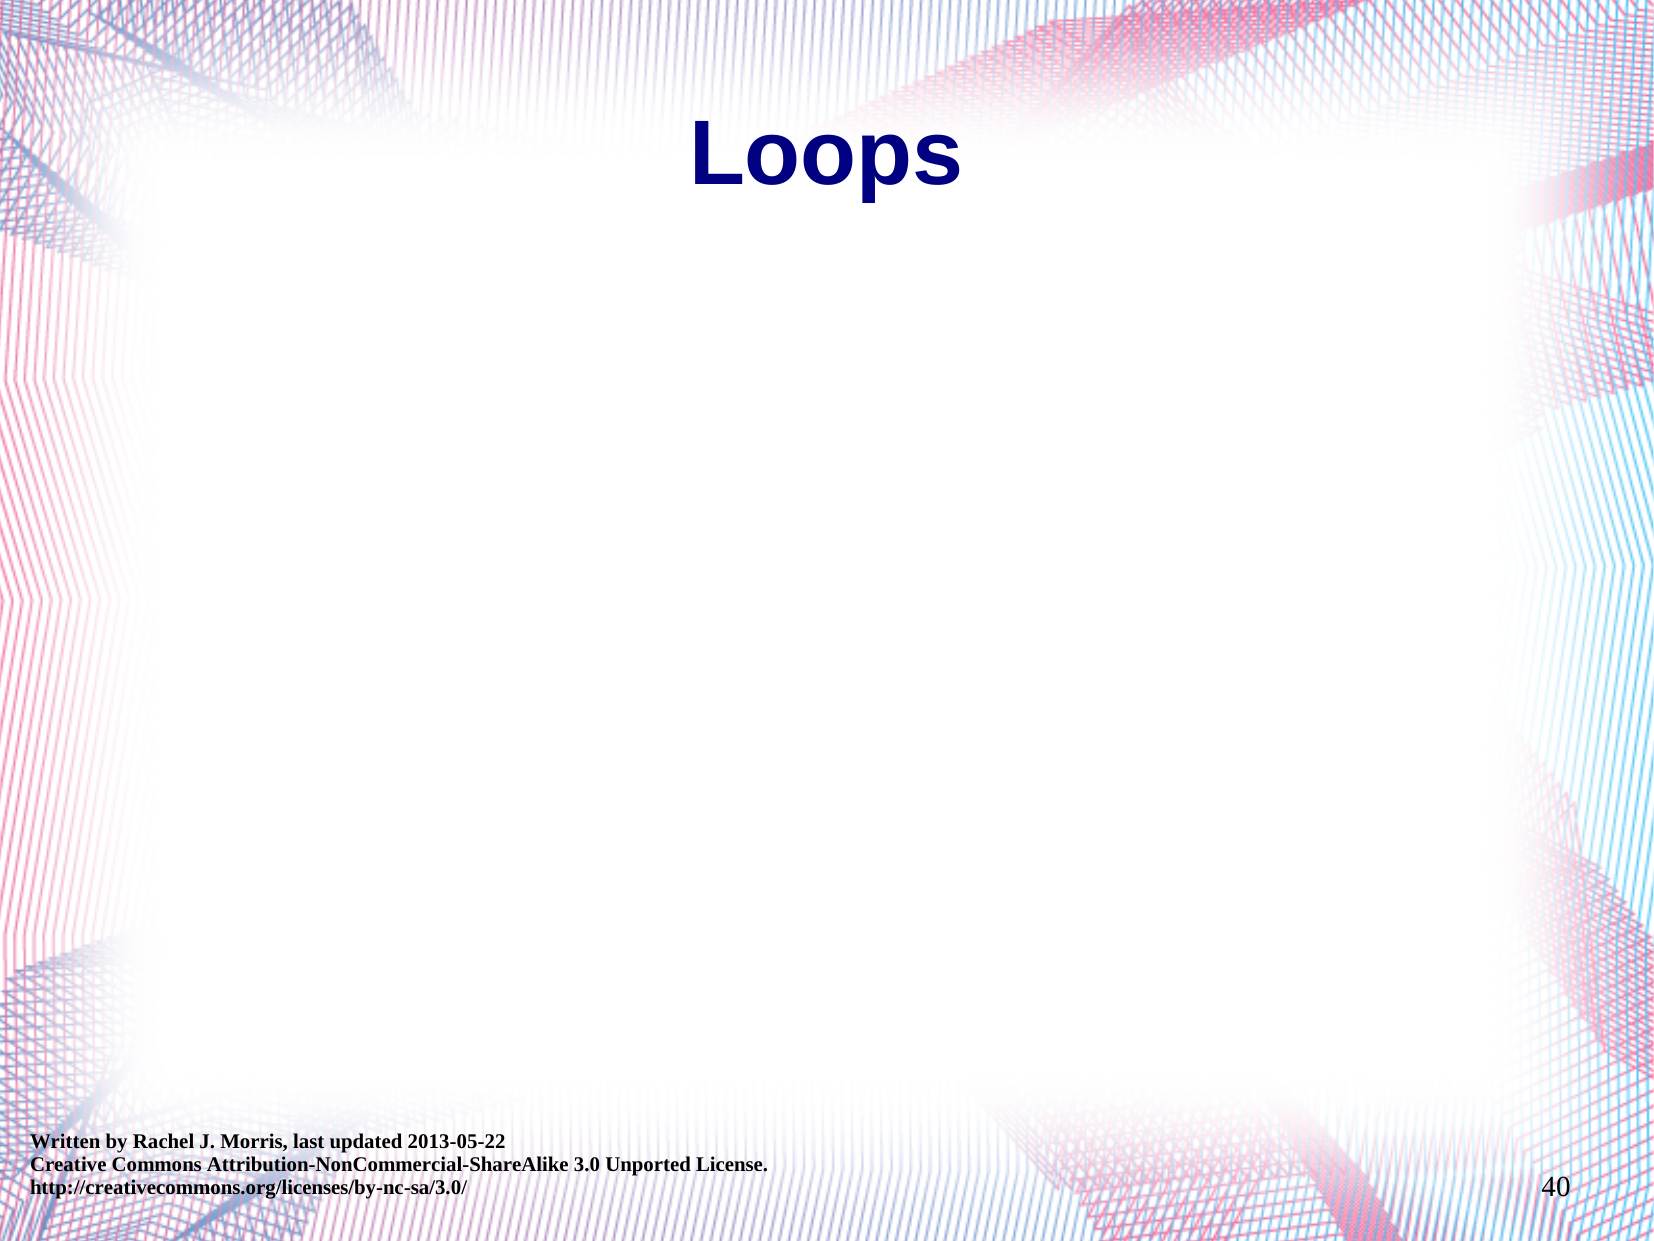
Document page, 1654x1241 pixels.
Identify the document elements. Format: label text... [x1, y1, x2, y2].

title Loops [82, 49, 1571, 257]
picture [0, 0, 1654, 1241]
